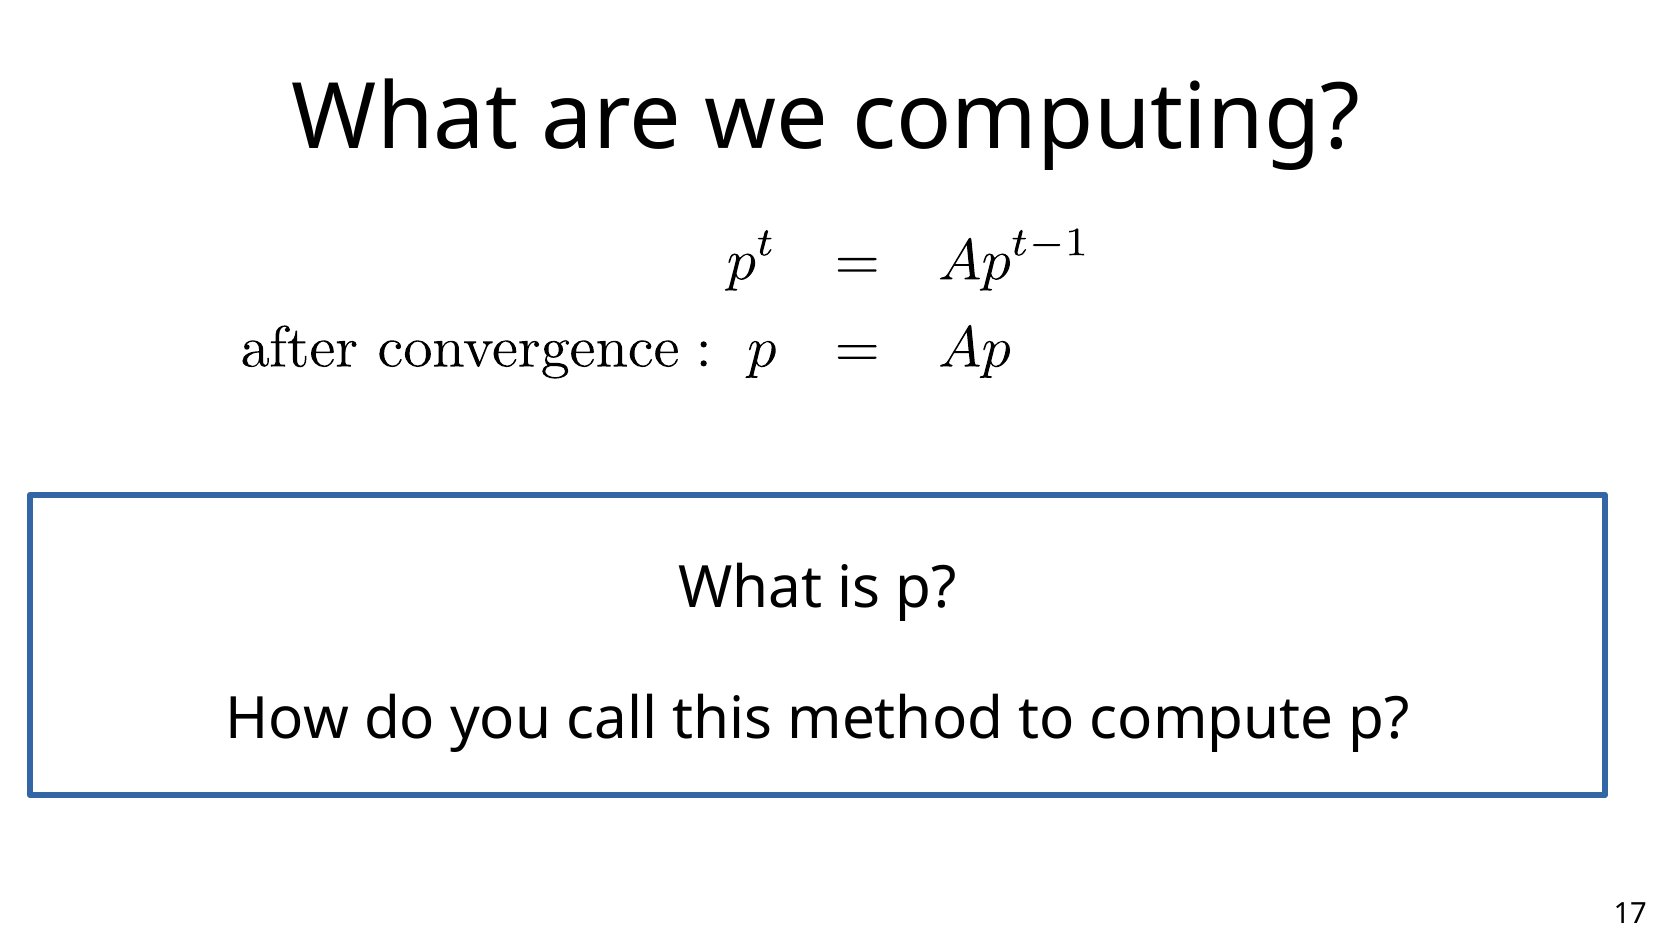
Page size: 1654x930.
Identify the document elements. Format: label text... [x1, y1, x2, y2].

text_box What is p? How do you call this method to compute p? [30, 494, 1606, 796]
title What are we computing? [82, 1, 1571, 225]
text_box [240, 228, 1088, 379]
